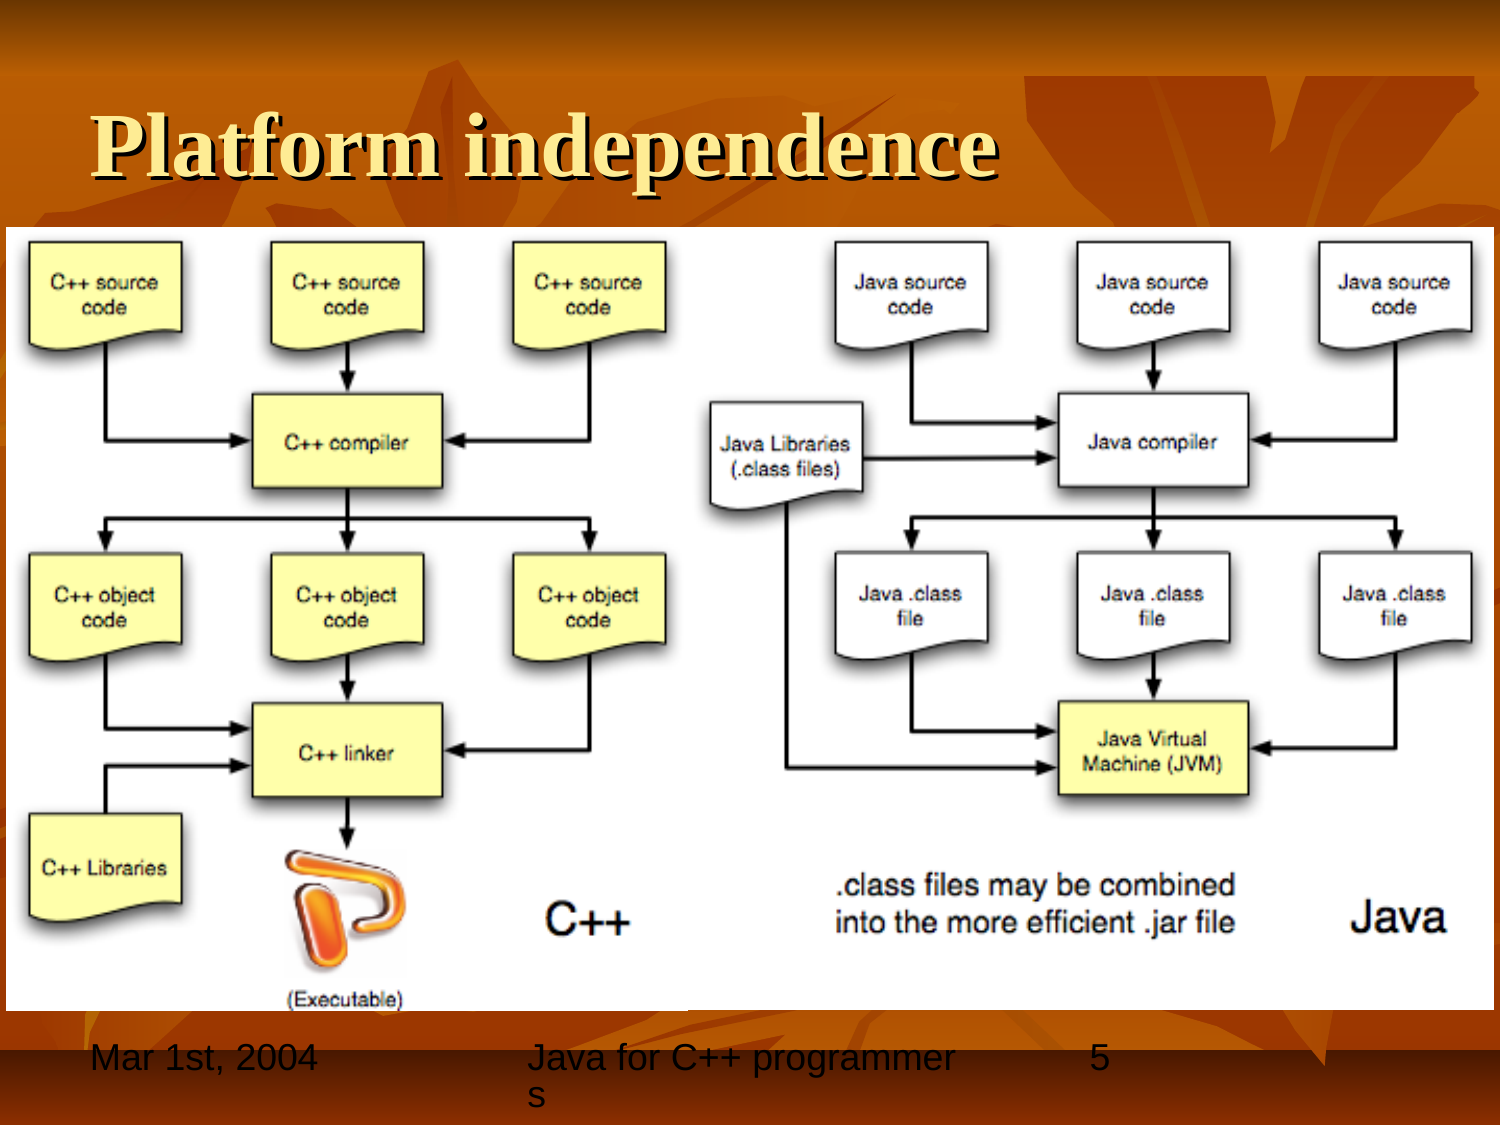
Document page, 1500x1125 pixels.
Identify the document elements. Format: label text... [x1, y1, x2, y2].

title Platform independence [75, 45, 1426, 227]
picture [6, 227, 1494, 1011]
